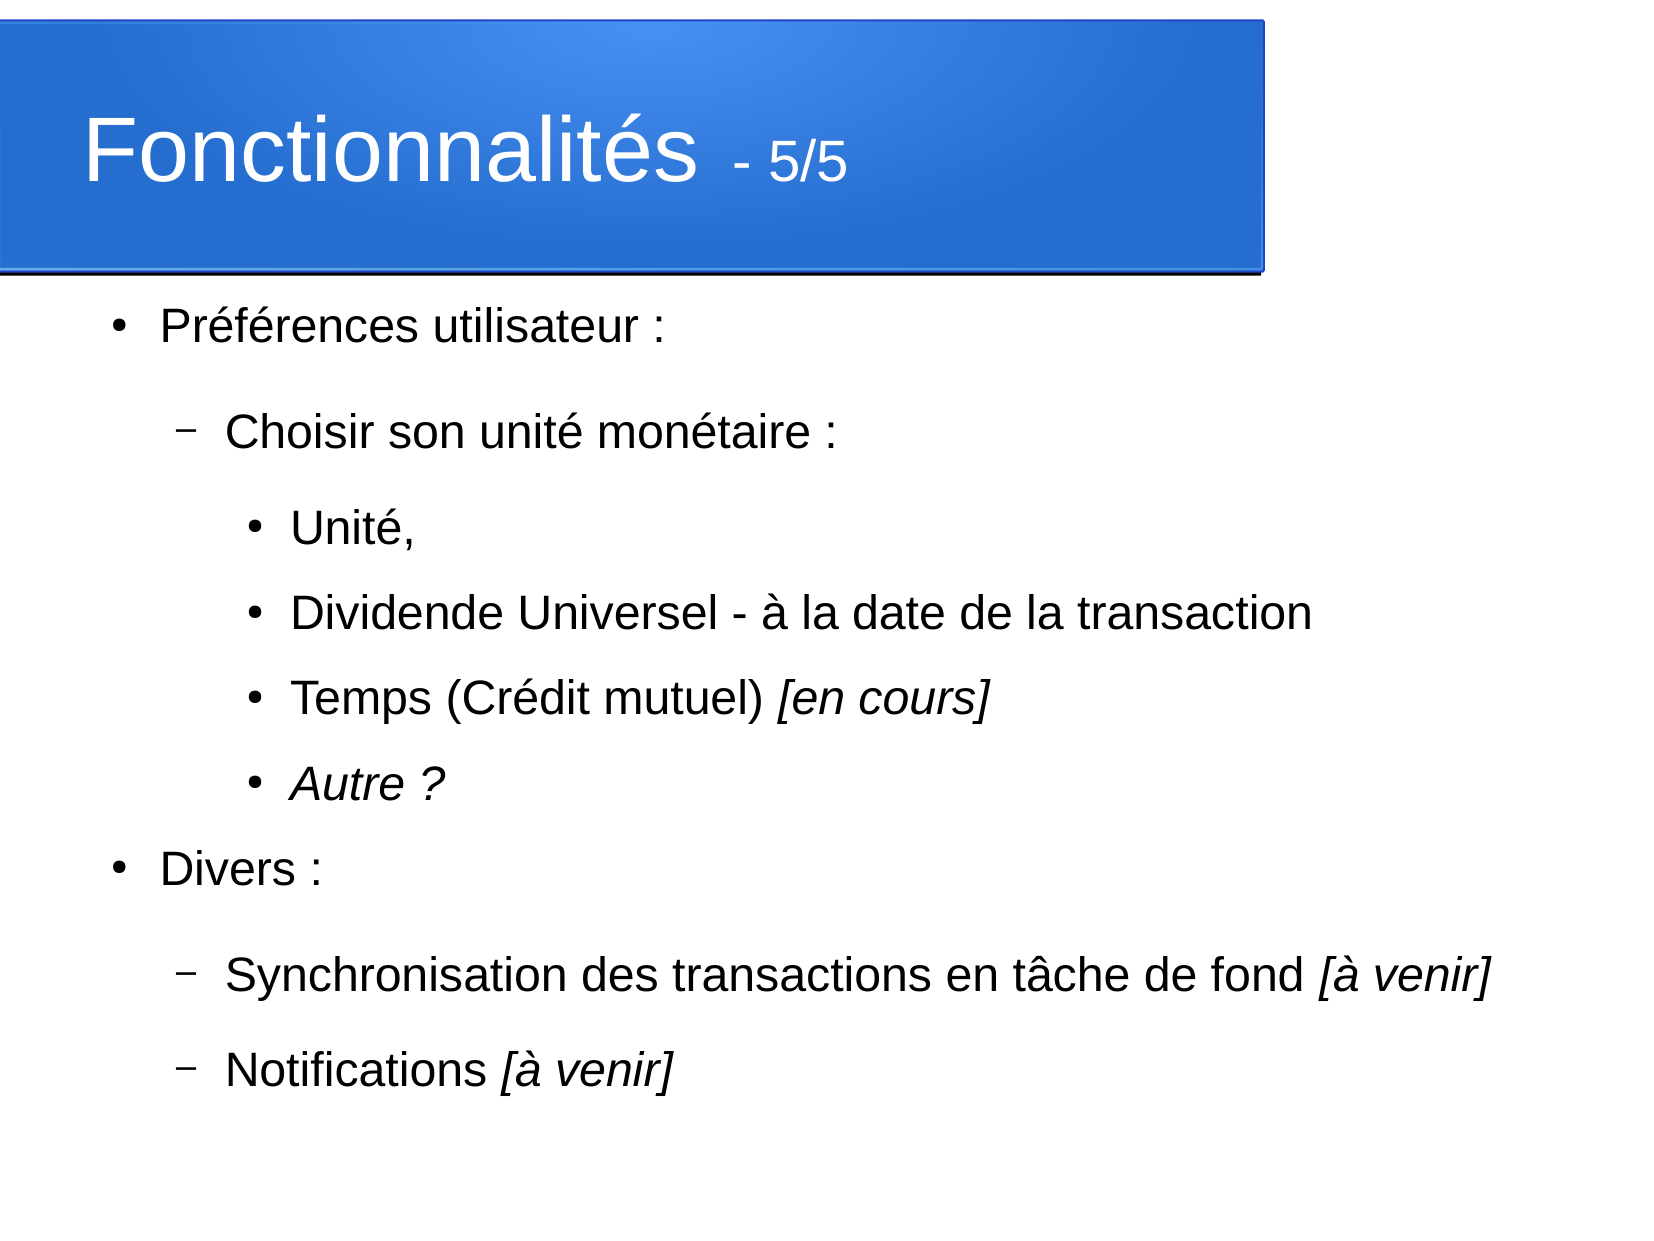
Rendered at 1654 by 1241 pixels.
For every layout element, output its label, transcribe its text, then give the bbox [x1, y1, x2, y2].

list Préférences utilisateur : Choisir son unité monétaire : Unité, Dividende Universel - à la date de la transaction Temps (Crédit mutuel) [en cours] Autre ? Divers : Synchronisation des transactions en tâche de fond [à venir] Notifications [à venir] [94, 299, 1571, 1099]
title Fonctionnalités - 5/5 [82, 47, 1235, 252]
